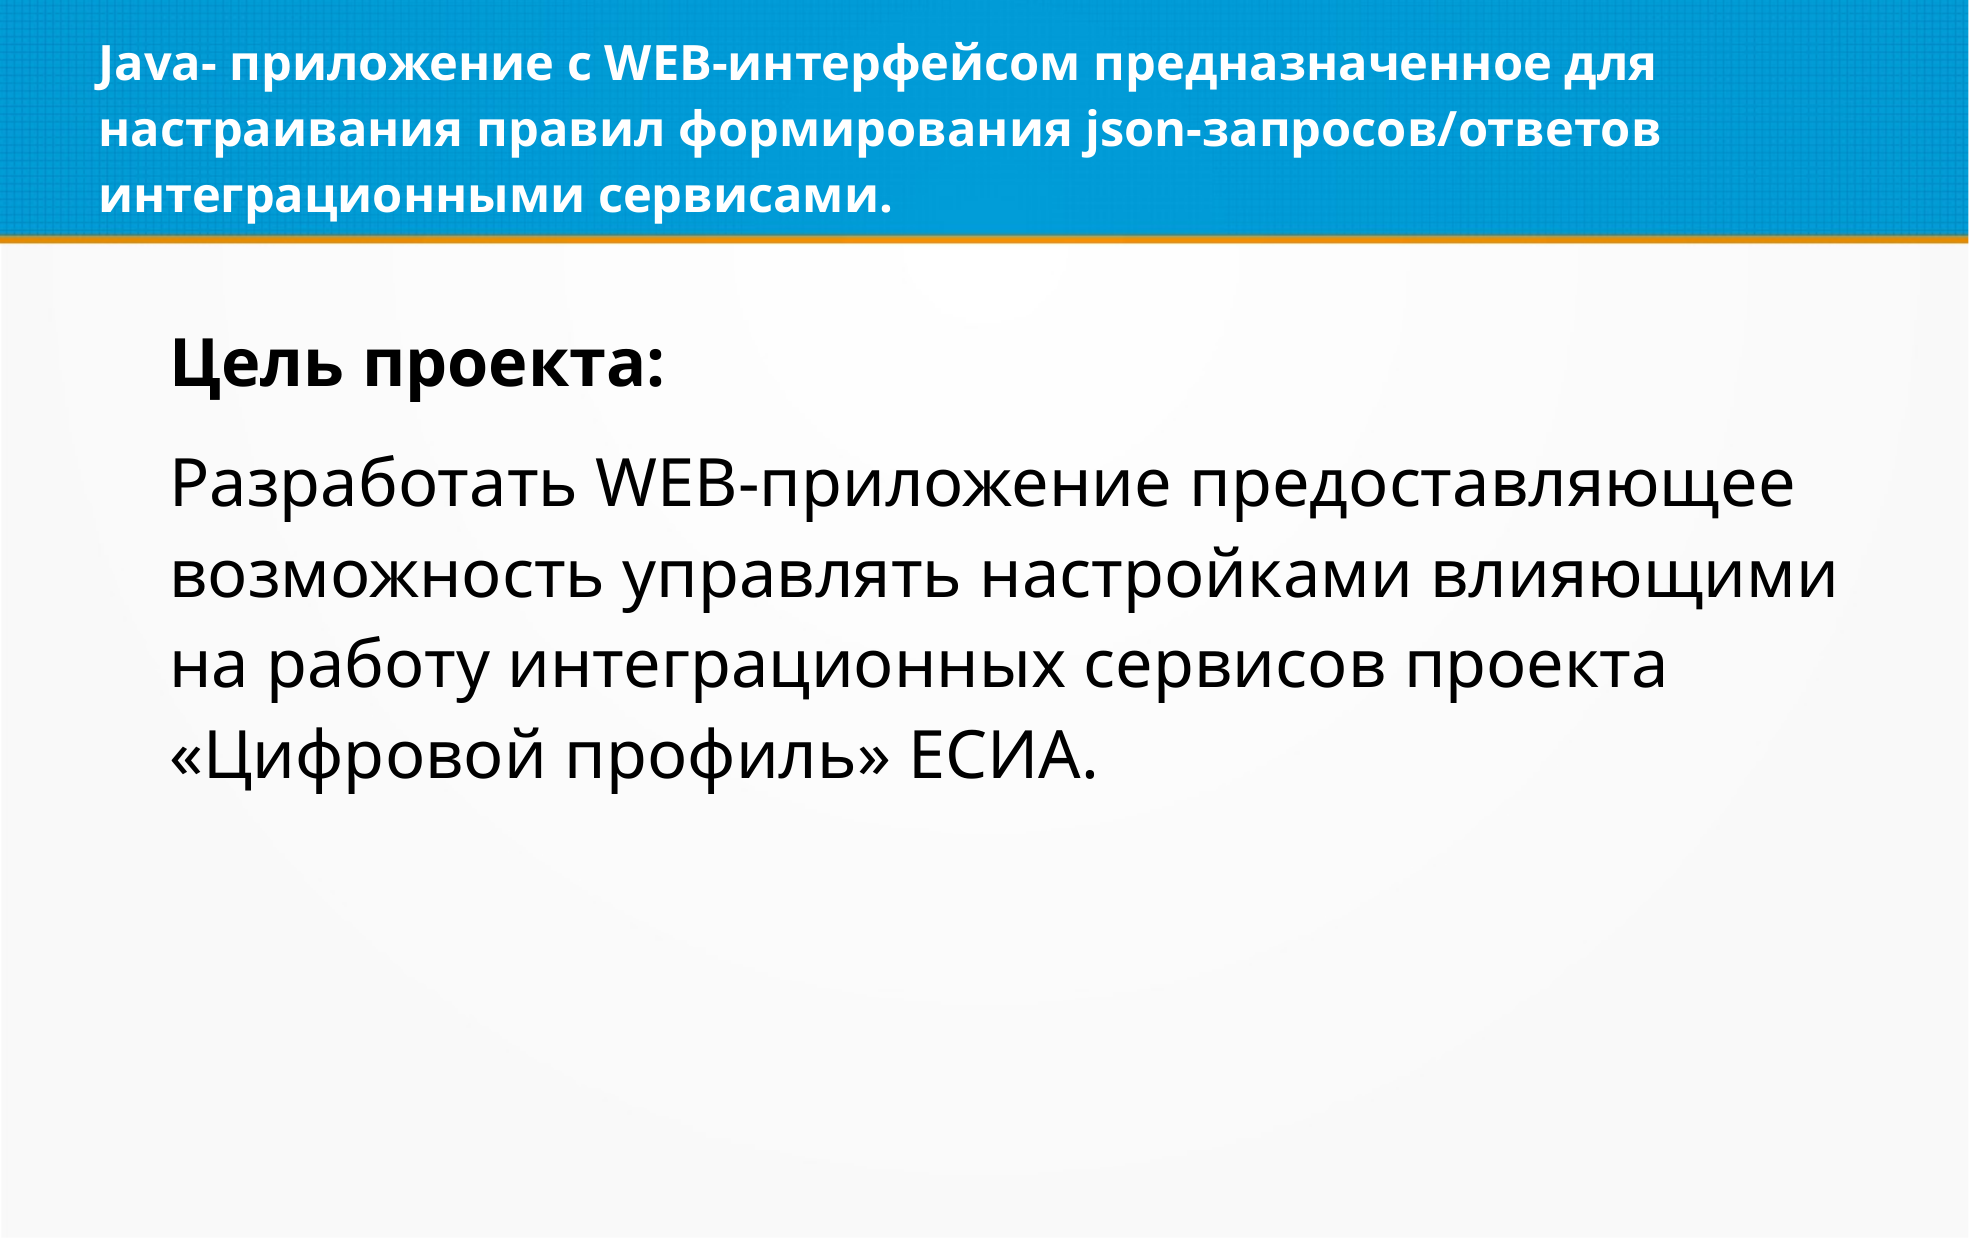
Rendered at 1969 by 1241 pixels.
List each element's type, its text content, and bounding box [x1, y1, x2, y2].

list Цель проекта: Разработать WEB-приложение предоставляющее возможность управлять настройками влияющими на работу интеграционных сервисов проекта «Цифровой профиль» ЕСИА. [98, 315, 1861, 1081]
picture [0, 233, 1969, 1241]
title Java- приложение с WEB-интерфейсом предназначенное для настраивания правил формирования json-запросов/ответов интеграционными сервисами. [98, 19, 1870, 227]
